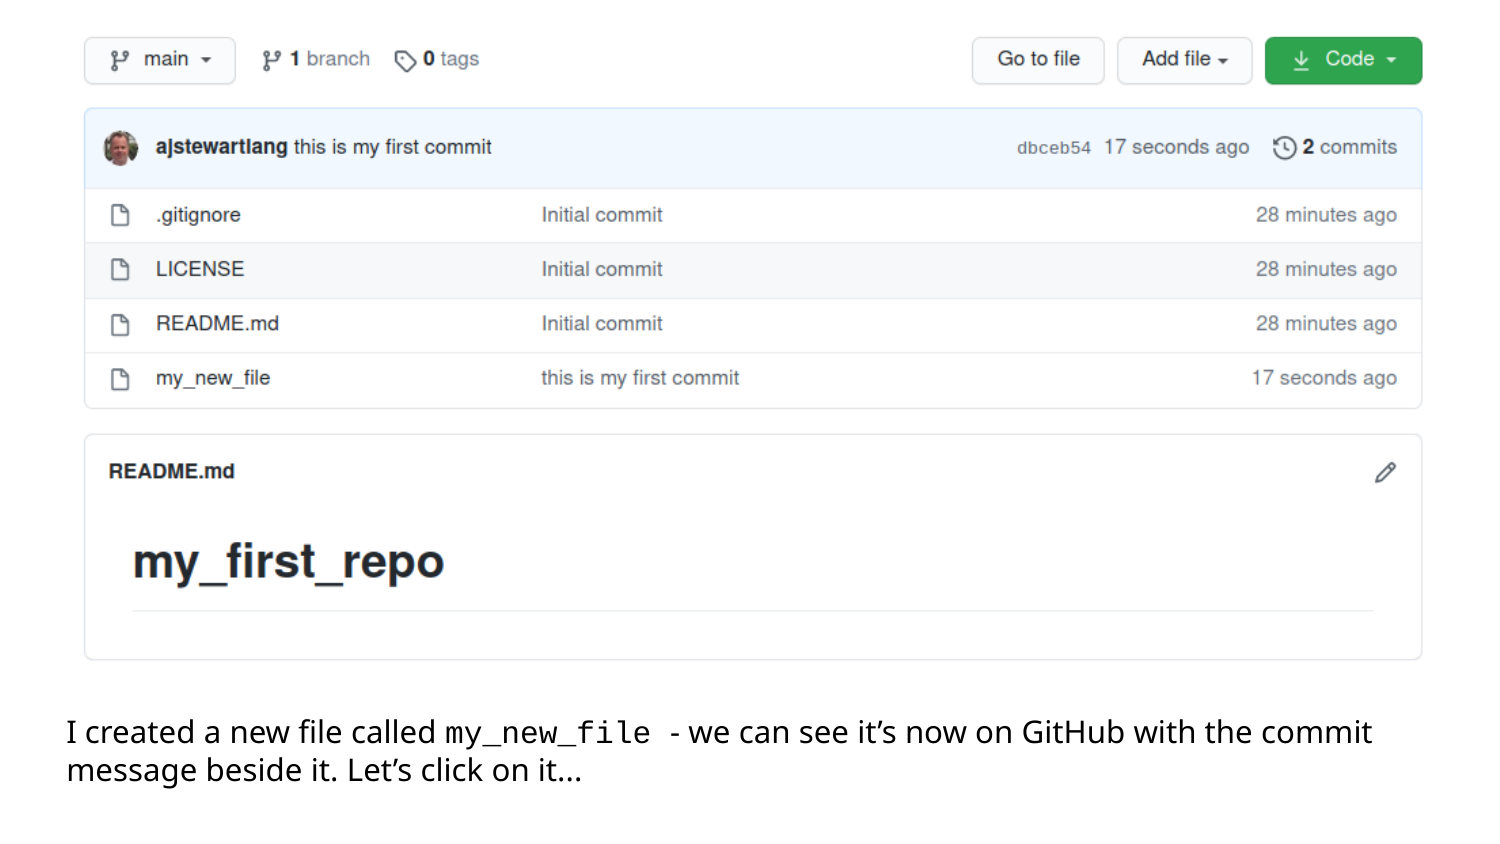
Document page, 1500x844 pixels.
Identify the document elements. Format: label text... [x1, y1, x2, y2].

picture [61, 14, 1439, 685]
text_box I created a new file called my_new_file - we can see it’s now on GitHub with the commit message beside it. Let’s click on it... [51, 697, 1429, 797]
